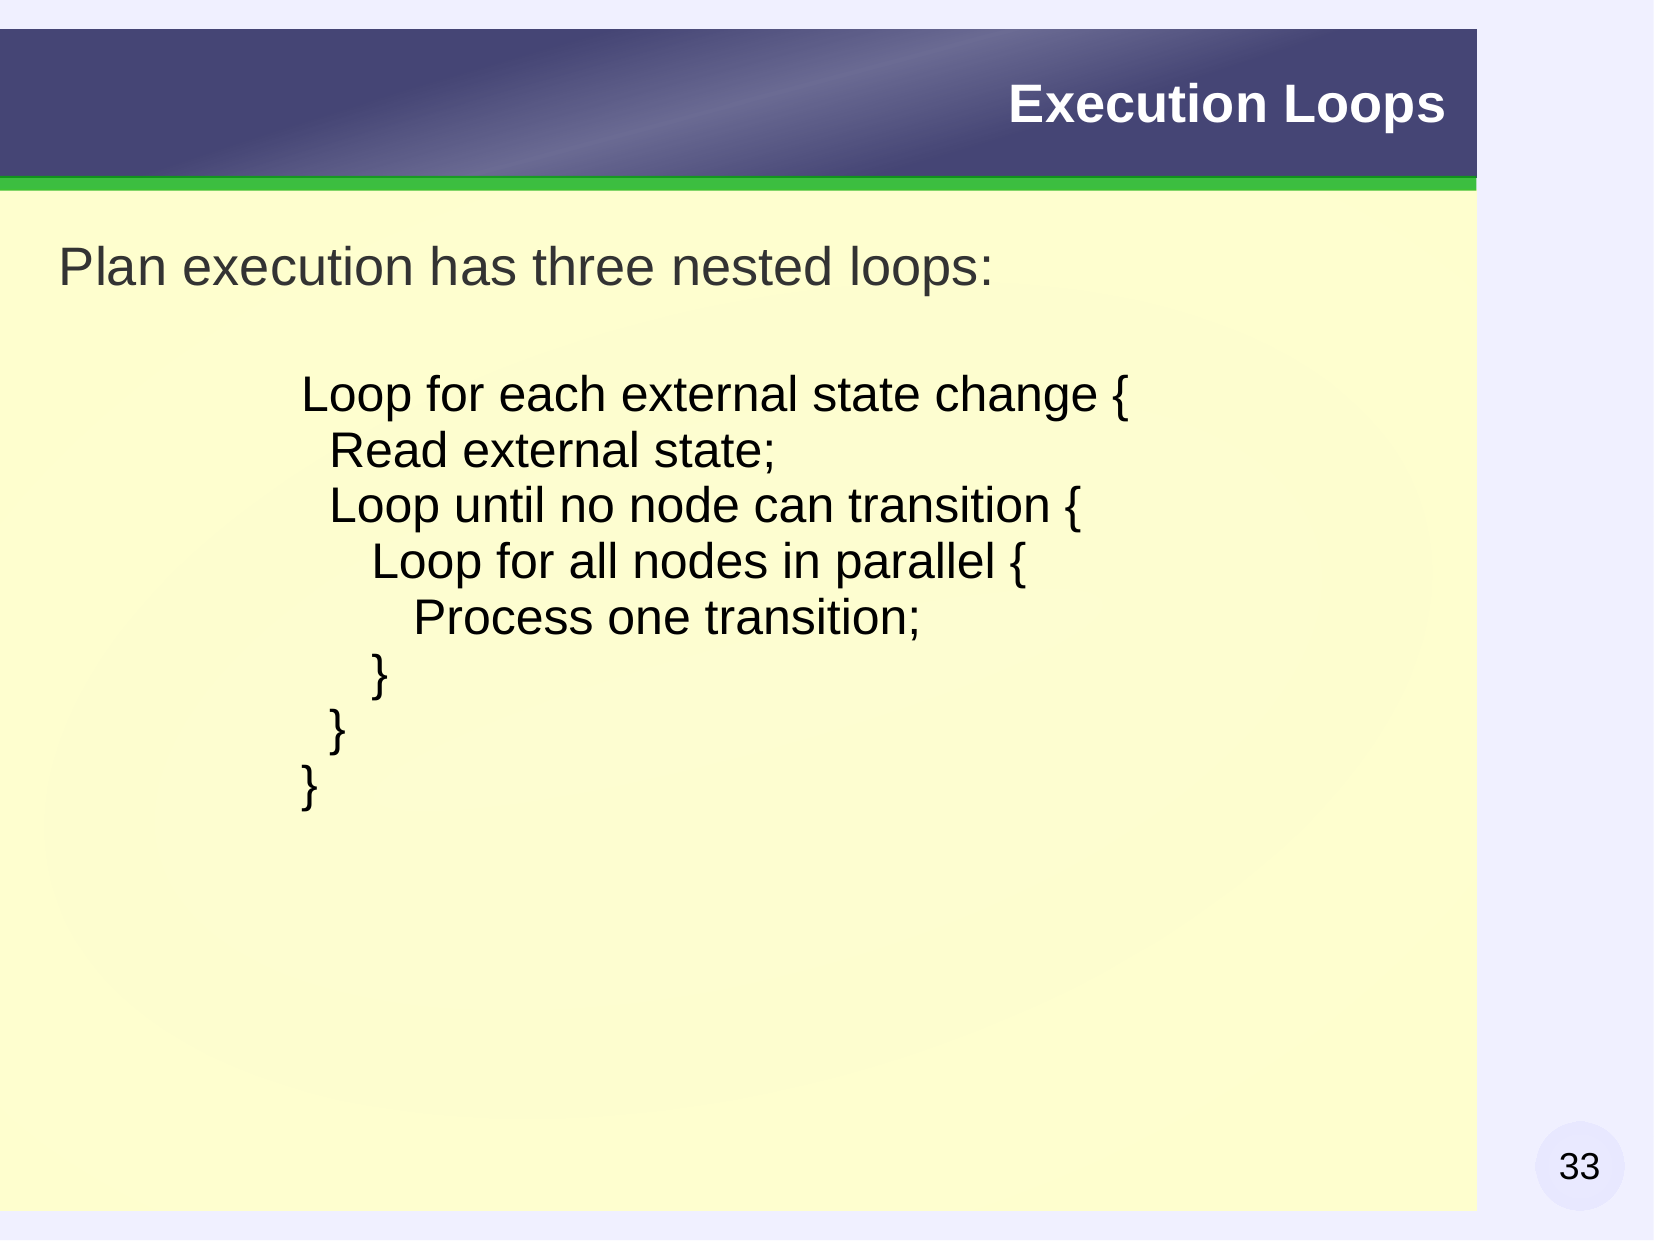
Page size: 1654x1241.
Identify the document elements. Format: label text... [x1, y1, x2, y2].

text_box Loop for each external state change { Read external state; Loop until no node can transition { Loop for all nodes in parallel { Process one transition; } } } [301, 366, 1158, 827]
title Execution Loops [29, 59, 1447, 148]
list Plan execution has three nested loops: [59, 236, 1418, 313]
